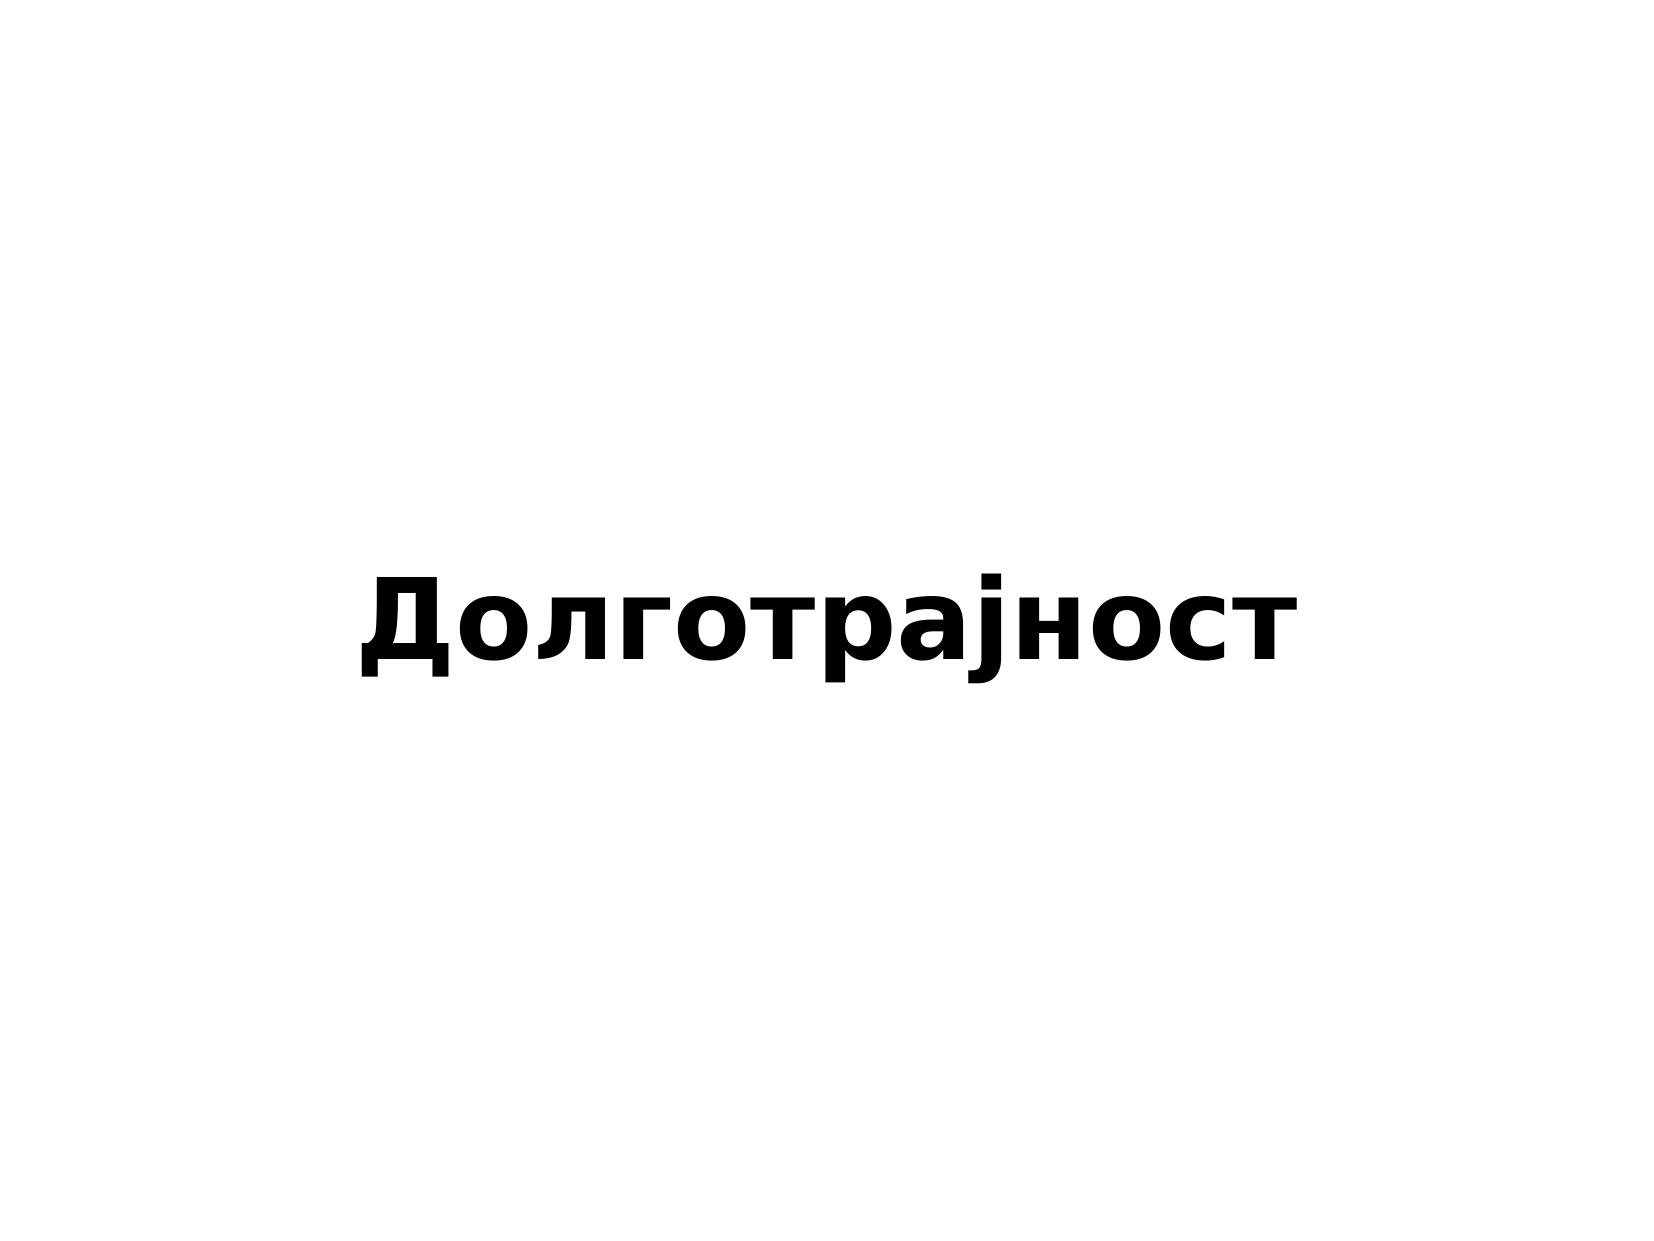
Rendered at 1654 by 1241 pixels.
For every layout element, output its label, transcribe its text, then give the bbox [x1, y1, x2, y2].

subtitle Долготрајност [0, 0, 1654, 1241]
